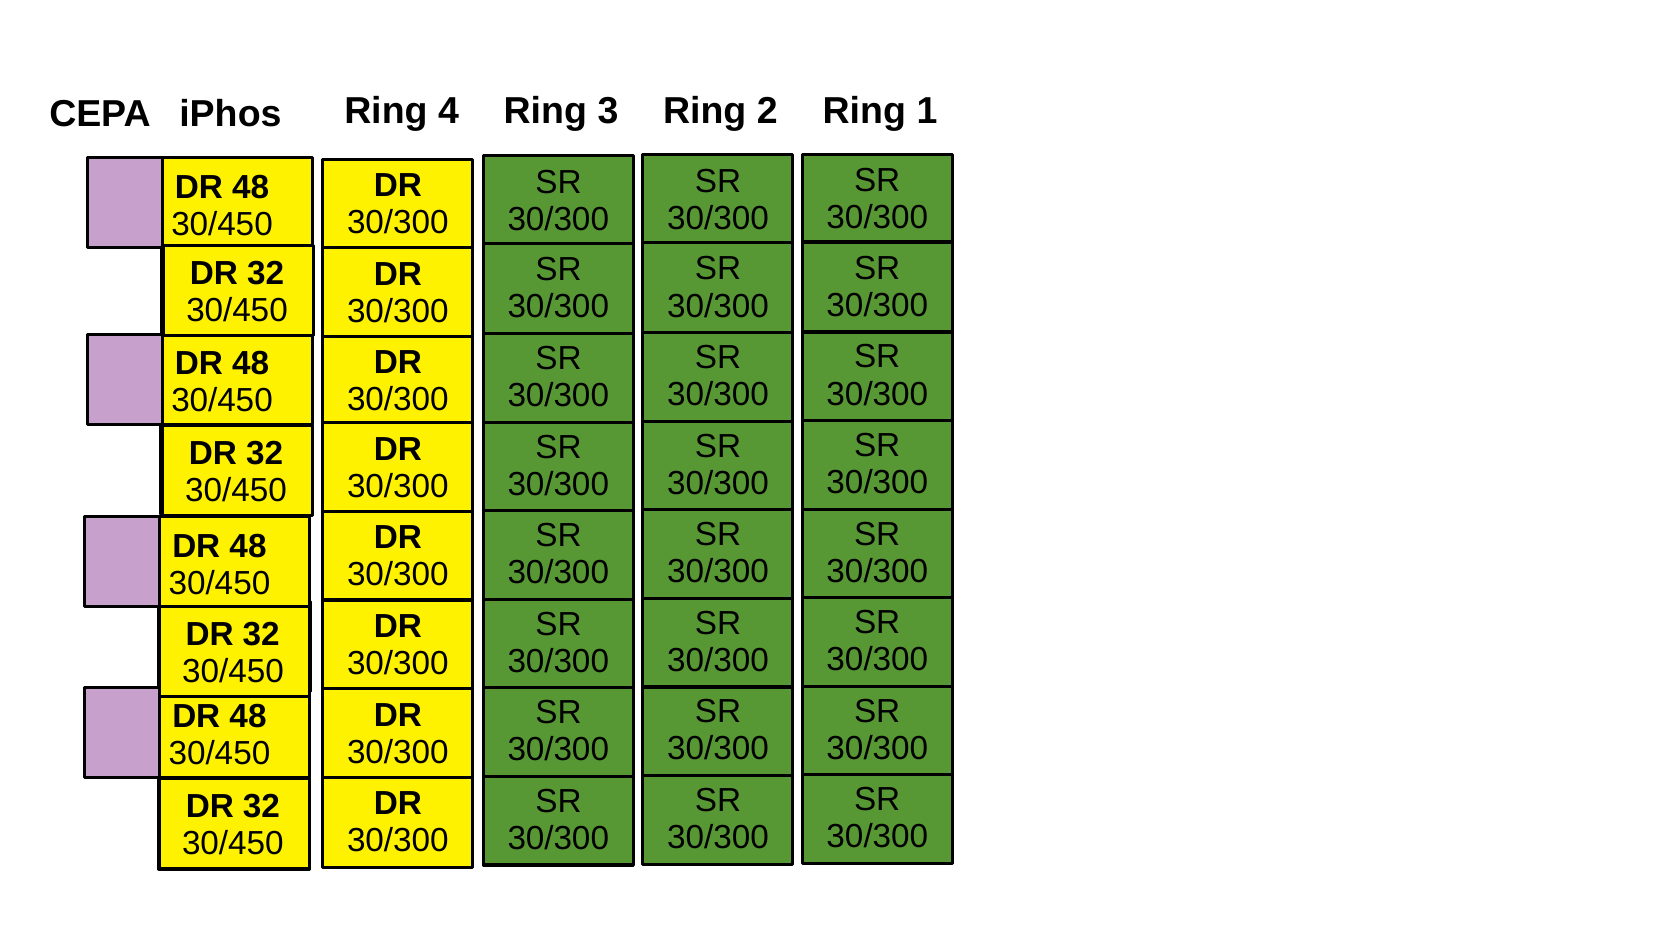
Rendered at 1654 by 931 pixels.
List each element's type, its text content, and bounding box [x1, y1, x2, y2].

text_box SR 30/300 [787, 649, 968, 738]
text_box SR 30/300 [787, 472, 968, 560]
text_box Ring 1 [807, 82, 958, 140]
text_box CEPA [34, 85, 185, 142]
text_box DR 48 30/450 [163, 338, 313, 425]
text_box DR 32 30/450 [147, 247, 328, 338]
text_box DR 30/300 [313, 159, 488, 247]
text_box [87, 334, 313, 426]
text_box SR 30/300 [488, 651, 627, 739]
text_box DR 30/300 [310, 688, 488, 777]
text_box DR 30/300 [310, 777, 488, 868]
text_box SR 30/300 [627, 650, 787, 738]
text_box SR 30/300 [627, 738, 787, 827]
text_box SR 30/300 [787, 154, 968, 241]
text_box DR 48 30/450 [160, 699, 310, 778]
text_box SR 30/300 [488, 473, 627, 562]
text_box DR 30/300 [313, 422, 488, 511]
text_box SR 30/300 [627, 827, 808, 916]
text_box SR 30/300 [787, 383, 968, 472]
text_box SR 30/300 [787, 826, 968, 915]
text_box DR 30/300 [328, 247, 488, 336]
text_box DR 30/300 [310, 600, 488, 688]
text_box DR 48 30/450 [163, 161, 313, 245]
text_box SR 30/300 [468, 155, 627, 243]
text_box SR 30/300 [627, 242, 787, 384]
text_box SR 30/300 [627, 473, 787, 561]
text_box DR 30/300 [310, 511, 488, 600]
text_box SR 30/300 [488, 739, 627, 828]
text_box SR 30/300 [488, 562, 627, 651]
text_box SR 30/300 [627, 384, 787, 473]
text_box SR 30/300 [787, 241, 968, 383]
text_box [87, 157, 314, 248]
text_box SR 30/300 [488, 385, 627, 473]
text_box SR 30/300 [787, 738, 968, 826]
text_box DR 32 30/450 [142, 608, 323, 699]
text_box [84, 516, 310, 608]
text_box Ring 2 [648, 82, 799, 140]
text_box SR 30/300 [468, 828, 627, 916]
text_box SR 30/300 [488, 243, 627, 385]
text_box DR 30/300 [313, 336, 488, 422]
text_box iPhos [185, 85, 315, 142]
text_box [84, 687, 310, 780]
text_box SR 30/300 [787, 560, 968, 649]
text_box DR 32 30/450 [142, 780, 323, 871]
text_box DR 48 30/450 [160, 519, 310, 606]
text_box Ring 4 [329, 82, 480, 140]
text_box SR 30/300 [627, 561, 787, 650]
text_box SR 30/300 [627, 154, 787, 242]
text_box Ring 3 [488, 82, 639, 140]
text_box DR 32 30/450 [145, 426, 326, 517]
